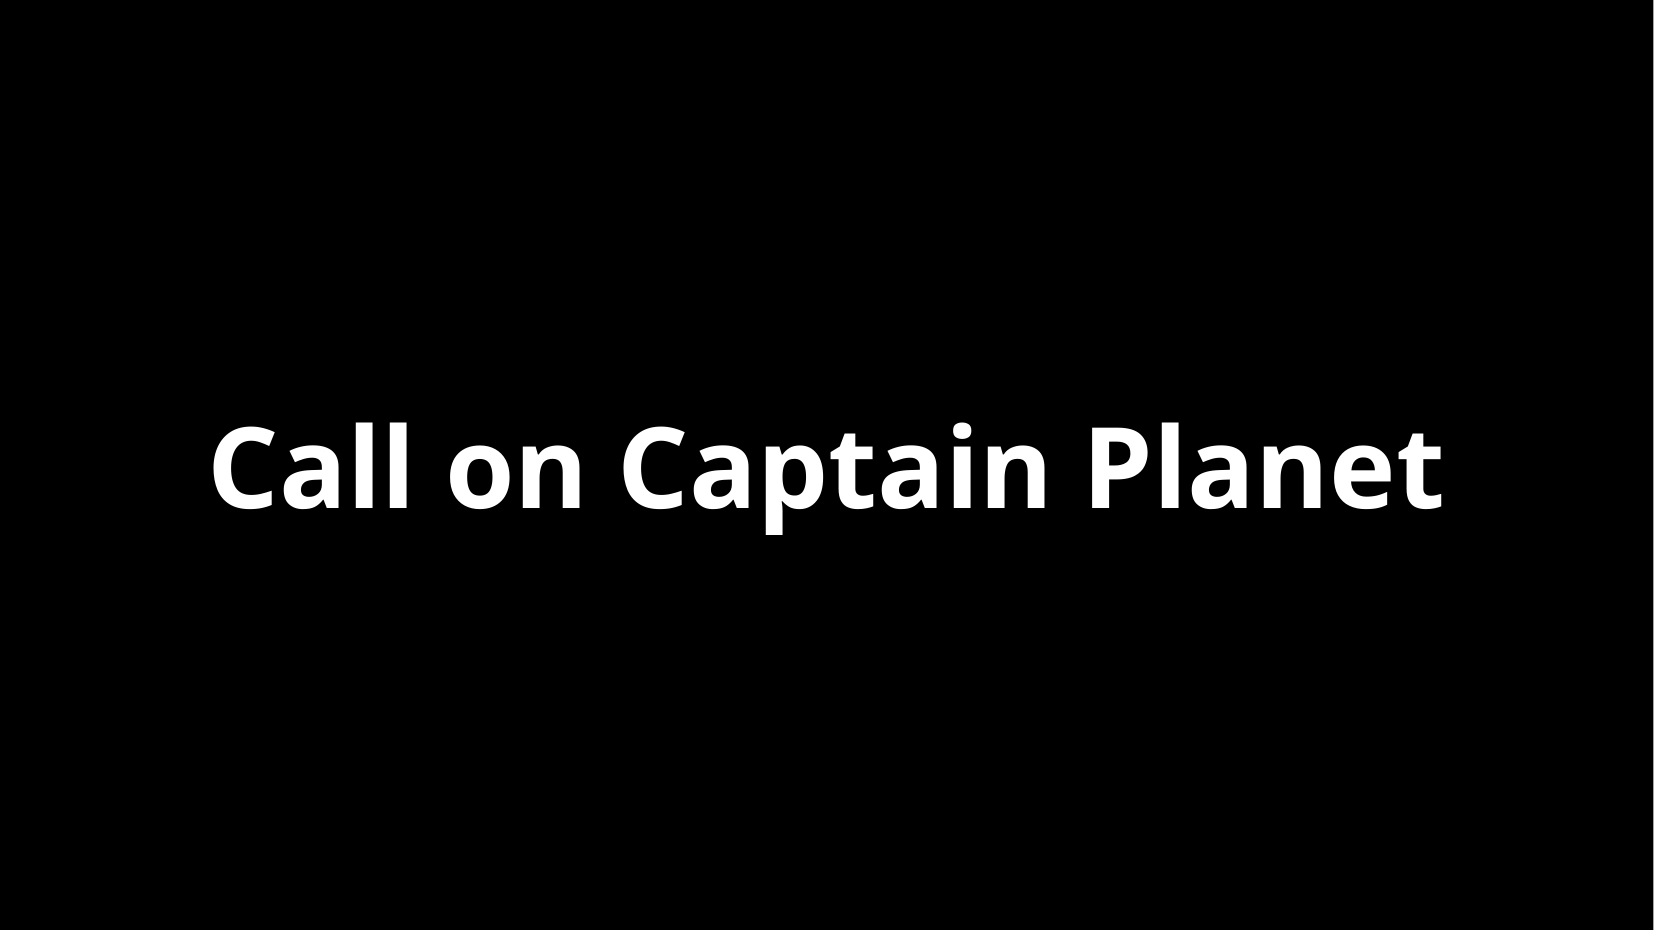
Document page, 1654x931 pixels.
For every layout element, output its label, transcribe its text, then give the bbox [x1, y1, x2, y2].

title Call on Captain Planet [82, 323, 1571, 607]
